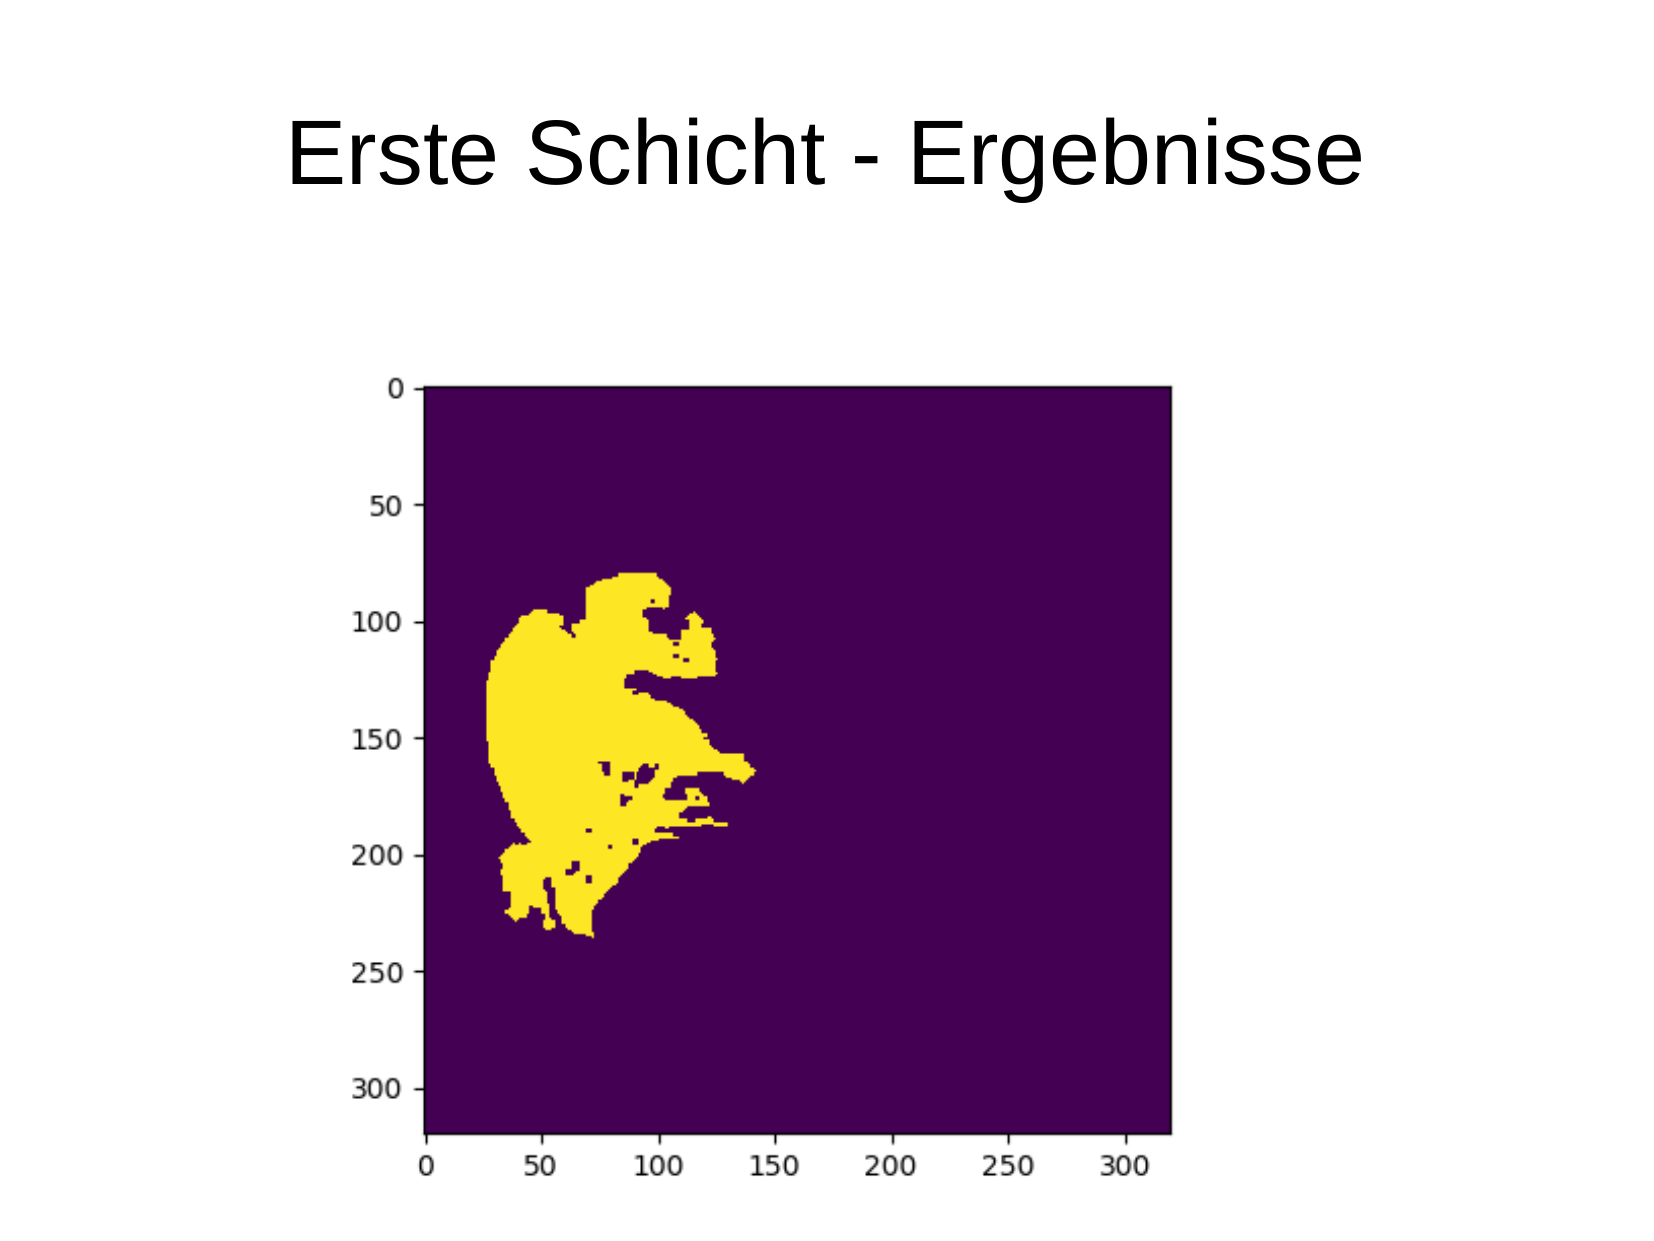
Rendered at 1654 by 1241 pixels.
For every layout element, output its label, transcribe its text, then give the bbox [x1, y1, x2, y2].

title Erste Schicht - Ergebnisse [82, 49, 1571, 257]
picture [132, 271, 1430, 1241]
